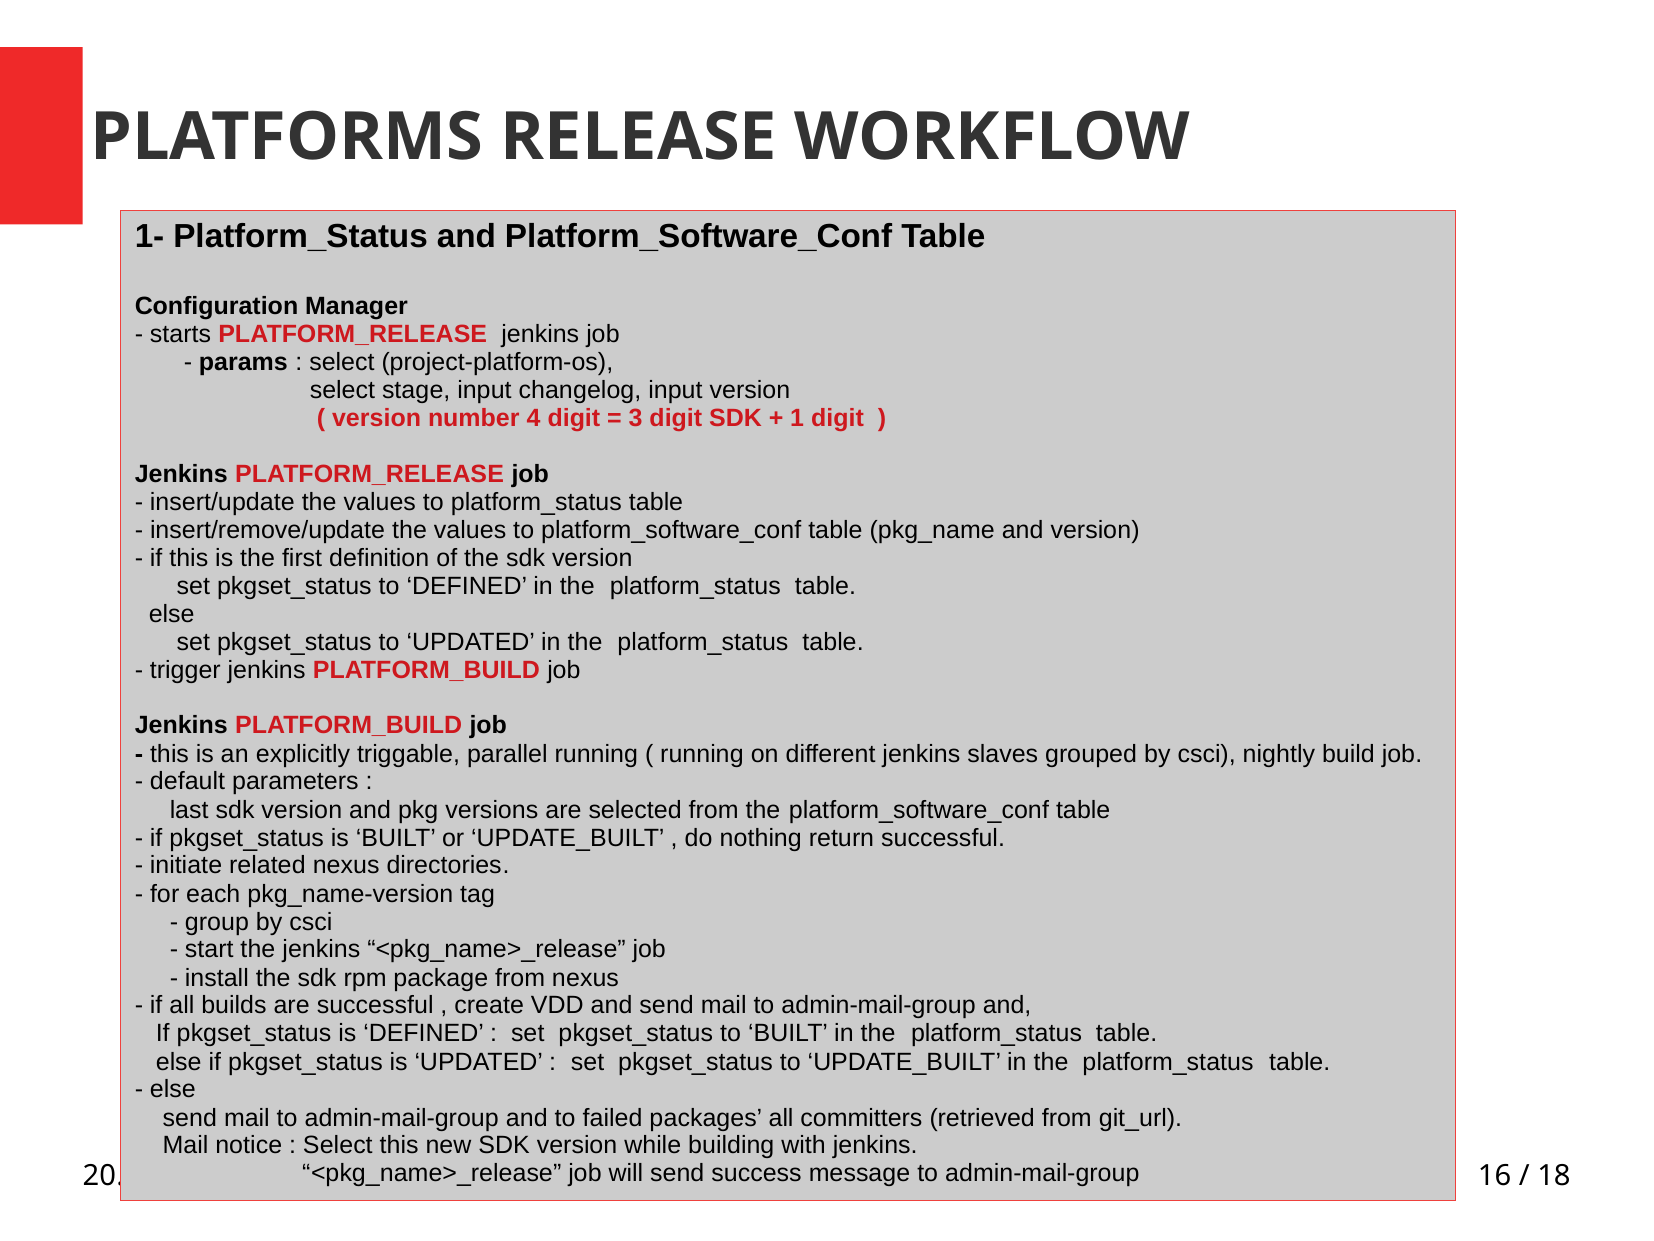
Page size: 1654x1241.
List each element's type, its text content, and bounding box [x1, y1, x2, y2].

title PLATFORMS RELEASE WORKFLOW [89, 26, 1621, 241]
text_box 1- Platform_Status and Platform_Software_Conf Table Configuration Manager - starts PLATFORM_RELEASE jenkins job - params : select (project-platform-os), select stage, input changelog, input version ( version number 4 digit = 3 digit SDK + 1 digit ) Jenkins PLATFORM_RELEASE job - insert/update the values to platform_status table - insert/remove/update the values to platform_software_conf table (pkg_name and version) - if this is the first definition of the sdk version set pkgset_status to ‘DEFINED’ in the platform_status table. else set pkgset_status to ‘UPDATED’ in the platform_status table. - trigger jenkins PLATFORM_BUILD job Jenkins PLATFORM_BUILD job - this is an explicitly triggable, parallel running ( running on different jenkins slaves grouped by csci), nightly build job. - default parameters : last sdk version and pkg versions are selected from the platform_software_conf table - if pkgset_status is ‘BUILT’ or ‘UPDATE_BUILT’ , do nothing return successful. - initiate related nexus directories. - for each pkg_name-version tag - group by csci - start the jenkins “<pkg_name>_release” job - install the sdk rpm package from nexus - if all builds are successful , create VDD and send mail to admin-mail-group and, If pkgset_status is ‘DEFINED’ : set pkgset_status to ‘BUILT’ in the platform_status table. else if pkgset_status is ‘UPDATED’ : set pkgset_status to ‘UPDATE_BUILT’ in the platform_status table. - else send mail to admin-mail-group and to failed packages’ all committers (retrieved from git_url). Mail notice : Select this new SDK version while building with jenkins. “<pkg_name>_release” job will send success message to admin-mail-group [120, 210, 1456, 1201]
